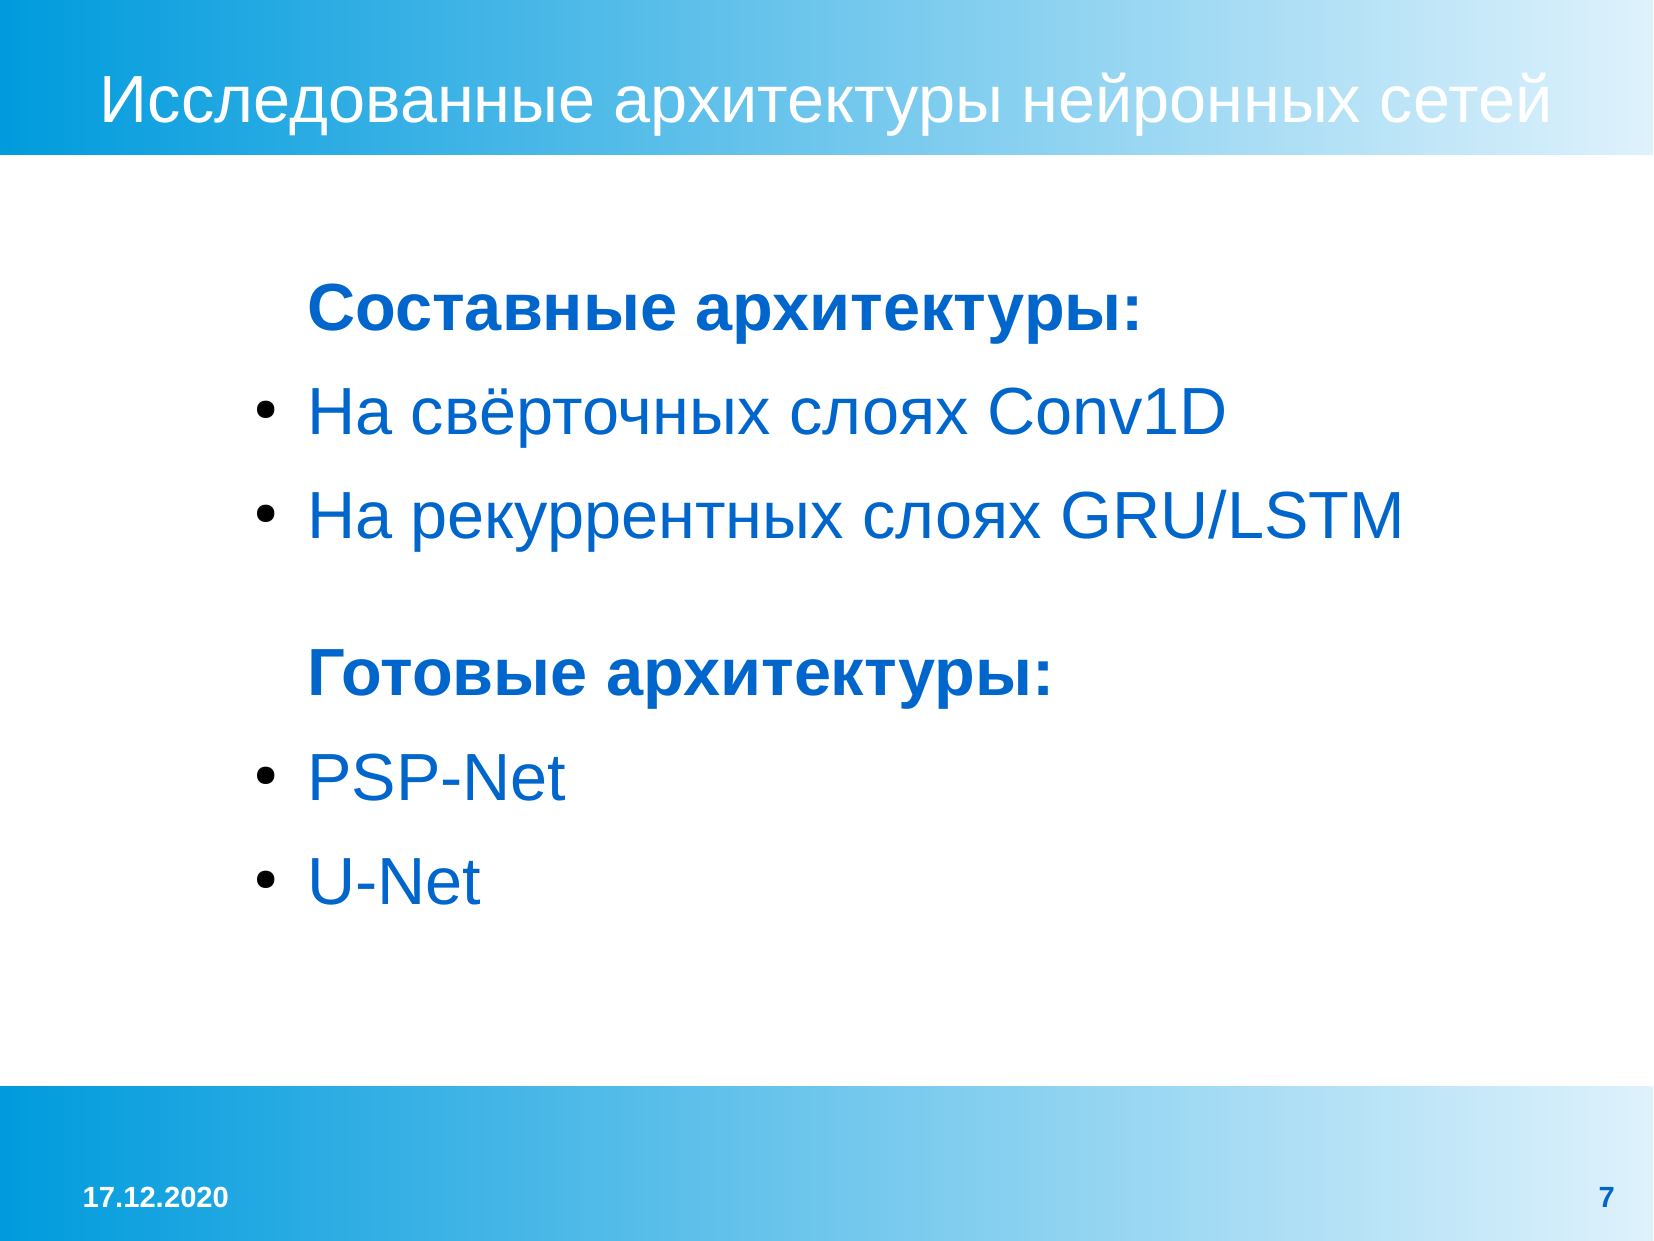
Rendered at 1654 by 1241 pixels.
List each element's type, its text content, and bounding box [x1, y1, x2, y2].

list 17.12.2020 7 [11, 1181, 1642, 1234]
title Исследованные архитектуры нейронных сетей [82, 47, 1571, 152]
list Составные архитектуры: На свёрточных слоях Conv1D На рекуррентных слоях GRU/LSTM Готовые архитектуры: PSP-Net U-Net [236, 165, 1430, 1087]
